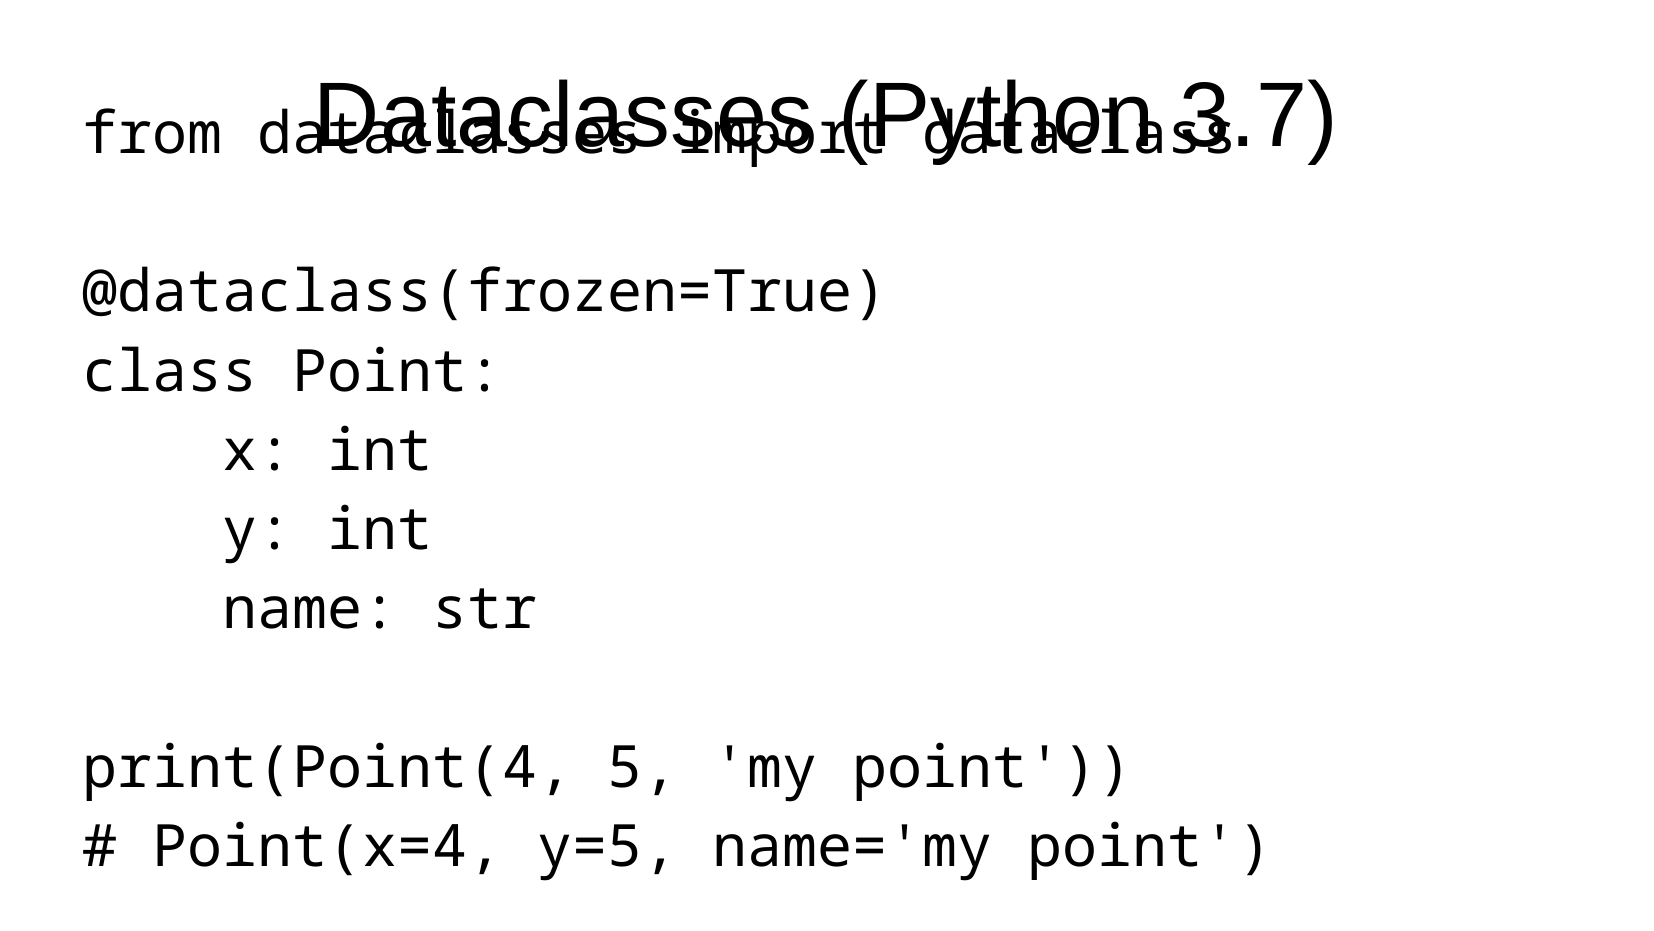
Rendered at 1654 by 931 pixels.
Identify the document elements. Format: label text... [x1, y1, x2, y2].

subtitle from dataclasses import dataclass @dataclass(frozen=True) class Point: x: int y: int name: str print(Point(4, 5, 'my point')) # Point(x=4, y=5, name='my point') [82, 196, 1571, 779]
title Dataclasses (Python 3.7) [82, 37, 1571, 193]
